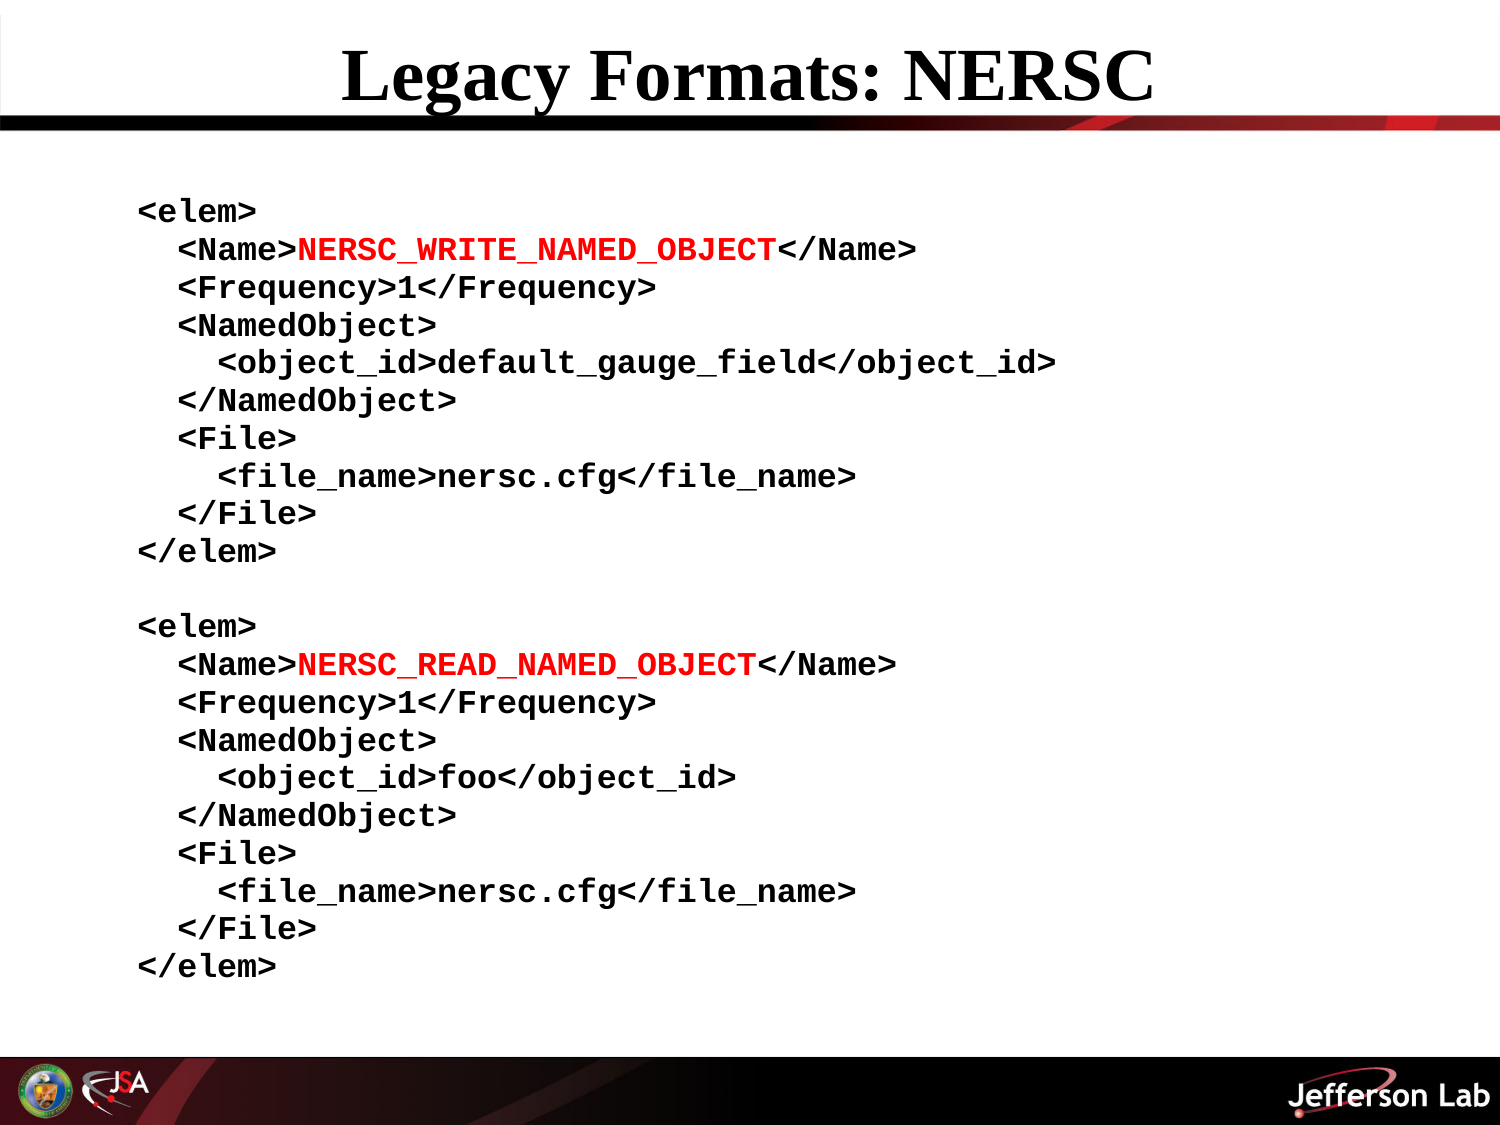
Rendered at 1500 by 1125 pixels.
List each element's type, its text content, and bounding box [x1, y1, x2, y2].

text_box <elem> <Name>NERSC_WRITE_NAMED_OBJECT</Name> <Frequency>1</Frequency> <NamedObject> <object_id>default_gauge_field</object_id> </NamedObject> <File> <file_name>nersc.cfg</file_name> </File> </elem> <elem> <Name>NERSC_READ_NAMED_OBJECT</Name> <Frequency>1</Frequency> <NamedObject> <object_id>foo</object_id> </NamedObject> <File> <file_name>nersc.cfg</file_name> </File> </elem> [82, 187, 1313, 1001]
title Legacy Formats: NERSC [112, 7, 1388, 143]
picture [0, 0, 1500, 1125]
